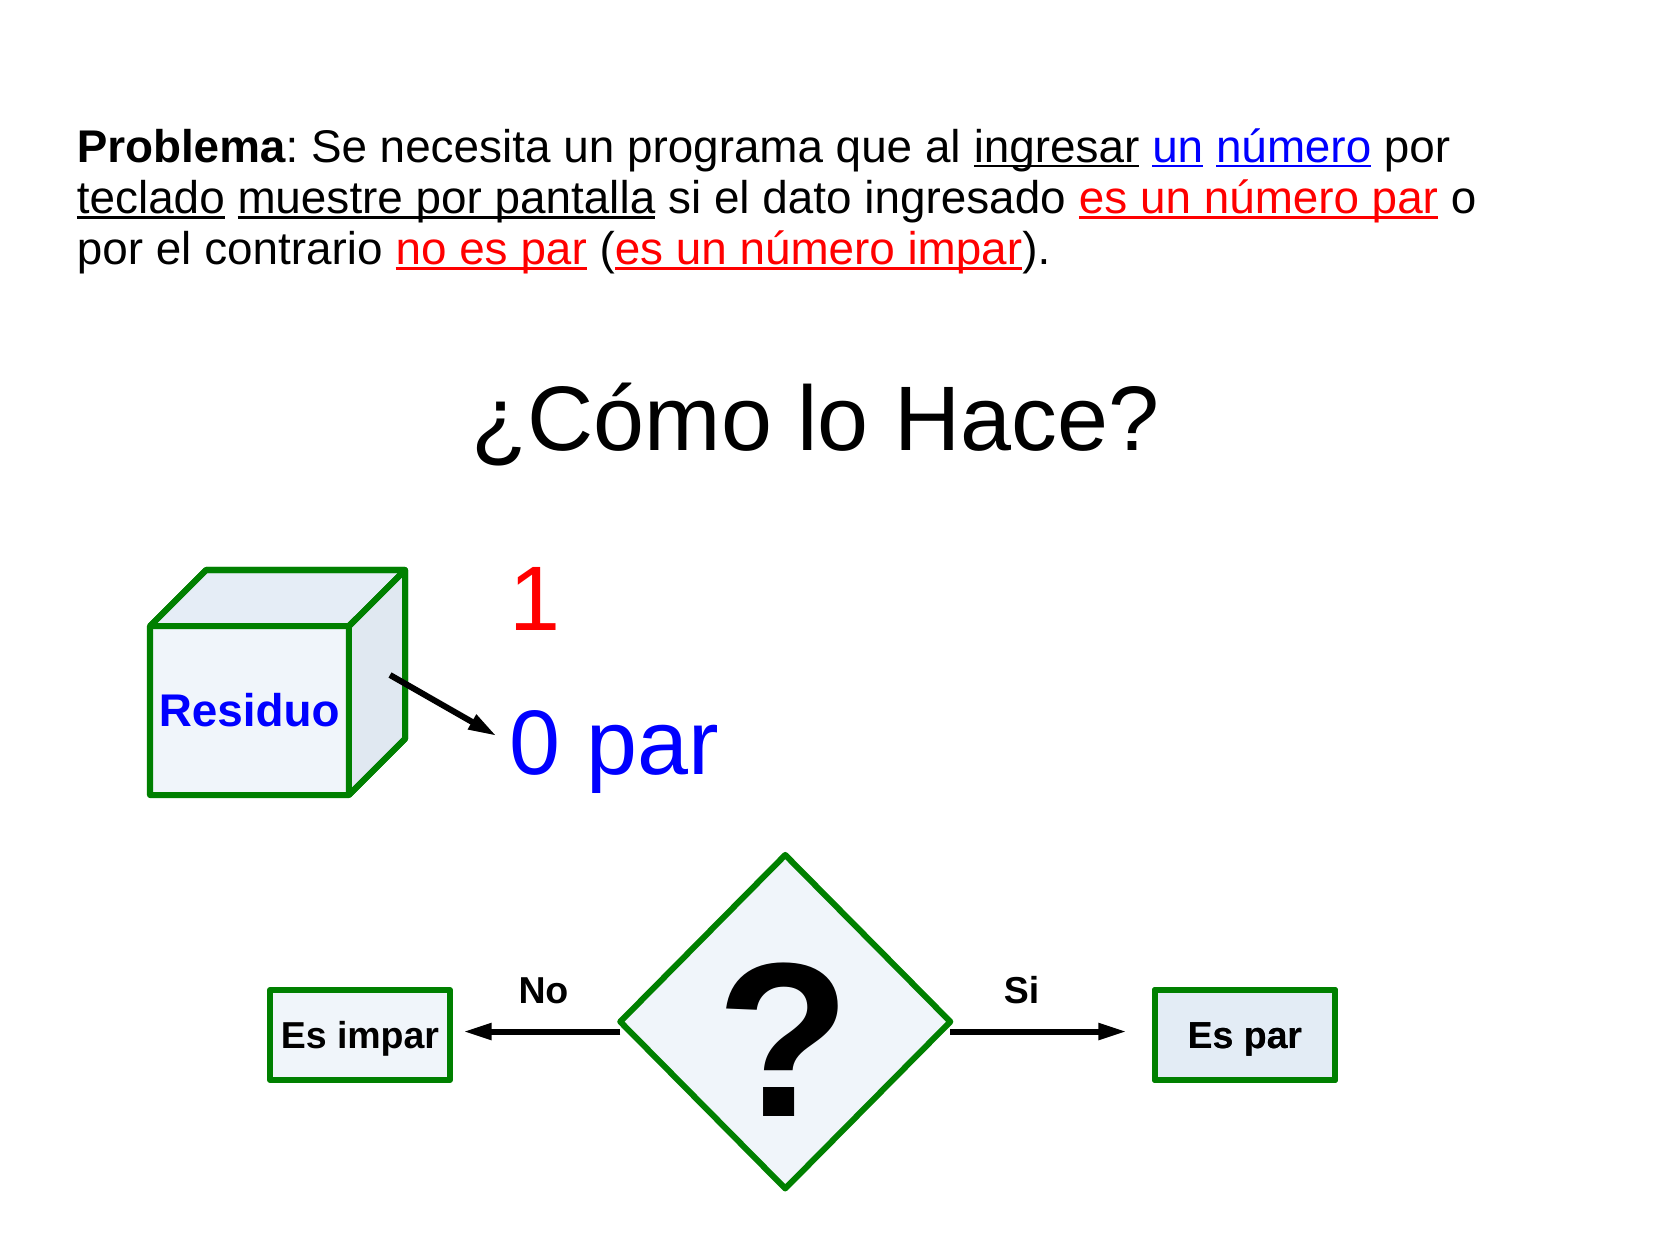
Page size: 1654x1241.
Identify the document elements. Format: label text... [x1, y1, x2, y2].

text_box [620, 940, 701, 1104]
text_box Es impar [270, 990, 451, 1081]
title ¿Cómo lo Hace? [71, 315, 1561, 523]
text_box ? [701, 909, 1021, 1171]
text_box [731, 854, 839, 909]
text_box 1 0 par [495, 488, 841, 854]
text_box Es par [1155, 990, 1336, 1081]
subtitle Problema: Se necesita un programa que al ingresar un número por teclado muestre por pantalla si el dato ingresado es un número par o por el contrario no es par (es un número impar). [76, 105, 1510, 291]
text_box [767, 1171, 803, 1189]
text_box No [503, 953, 602, 1028]
text_box Residuo [150, 627, 348, 796]
text_box Si [1021, 953, 1074, 1028]
